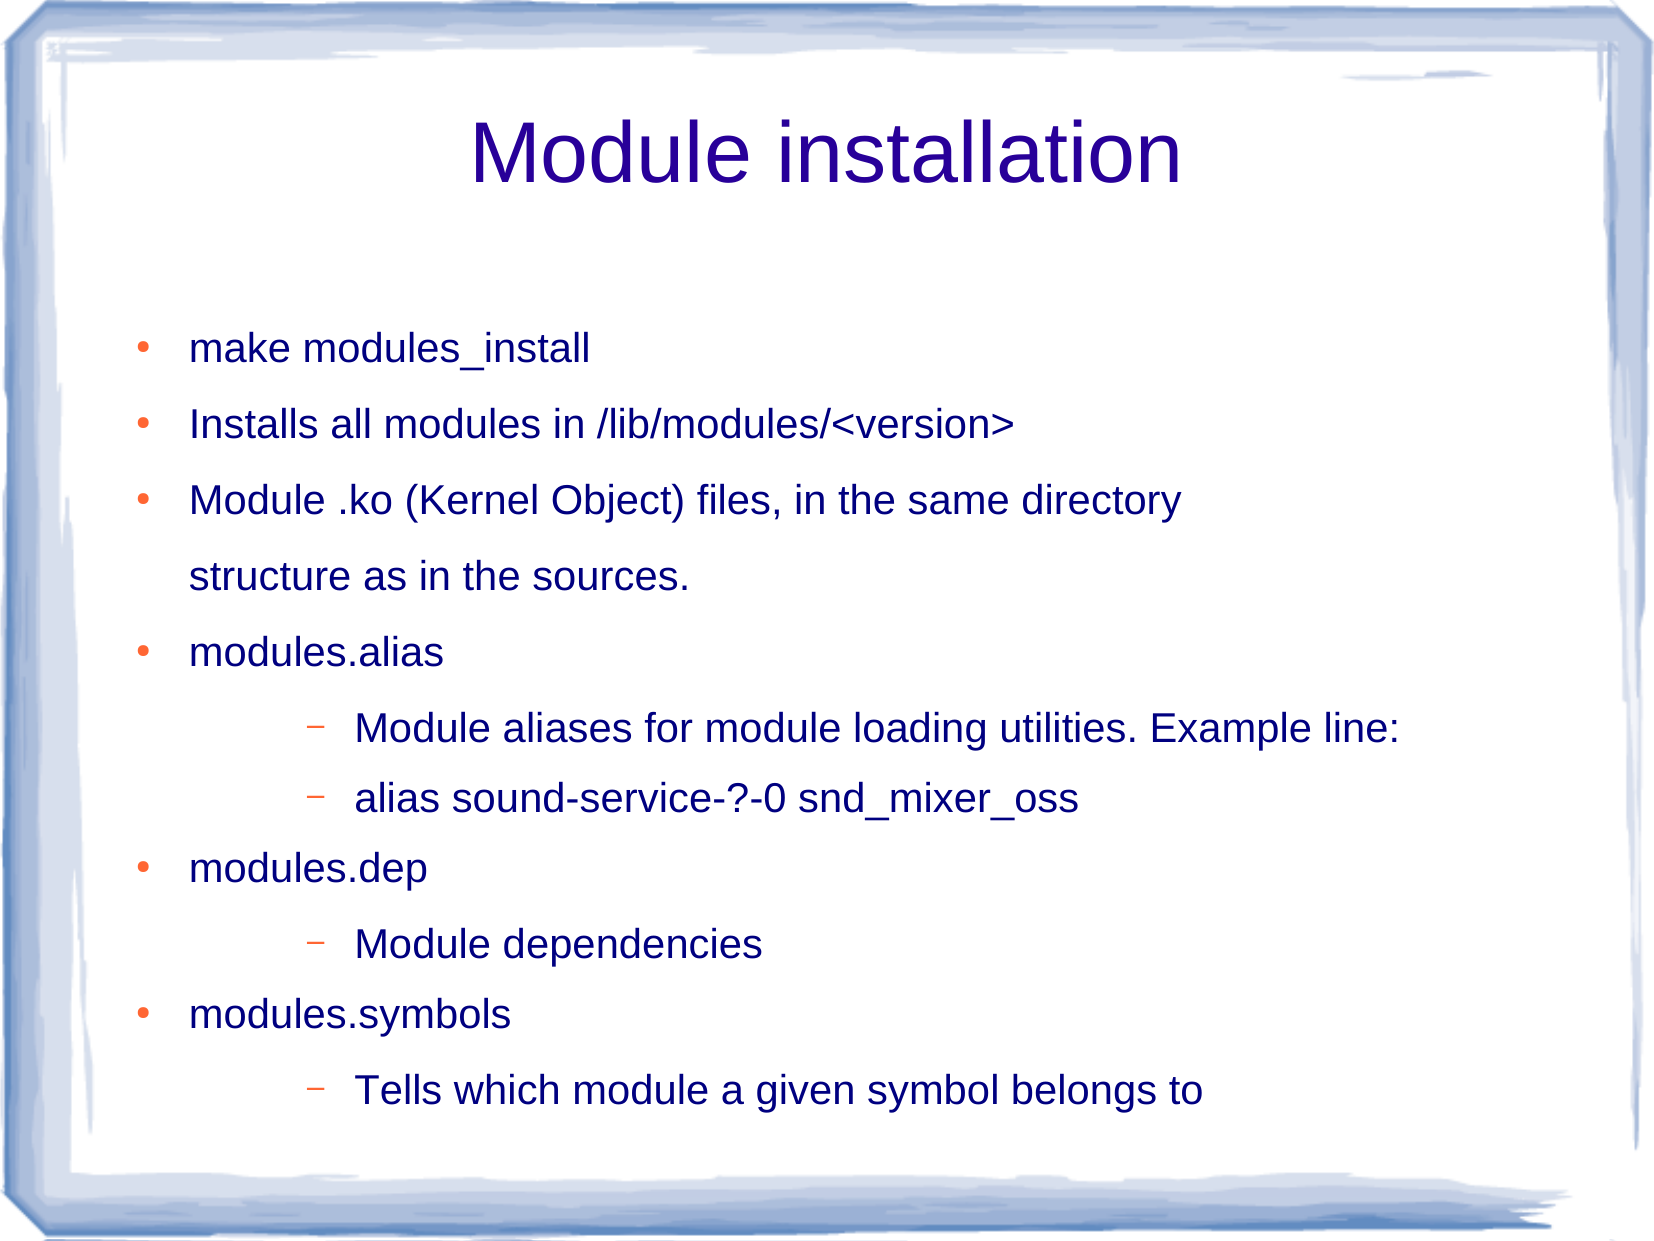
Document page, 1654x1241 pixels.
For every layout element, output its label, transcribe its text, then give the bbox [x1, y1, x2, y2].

picture [0, 0, 1654, 1241]
list make modules_install Installs all modules in /lib/modules/<version> Module .ko (Kernel Object) files, in the same directory structure as in the sources. modules.alias Module aliases for module loading utilities. Example line: alias sound-service-?-0 snd_mixer_oss modules.dep Module dependencies modules.symbols Tells which module a given symbol belongs to [118, 324, 1571, 1114]
title Module installation [82, 49, 1571, 257]
